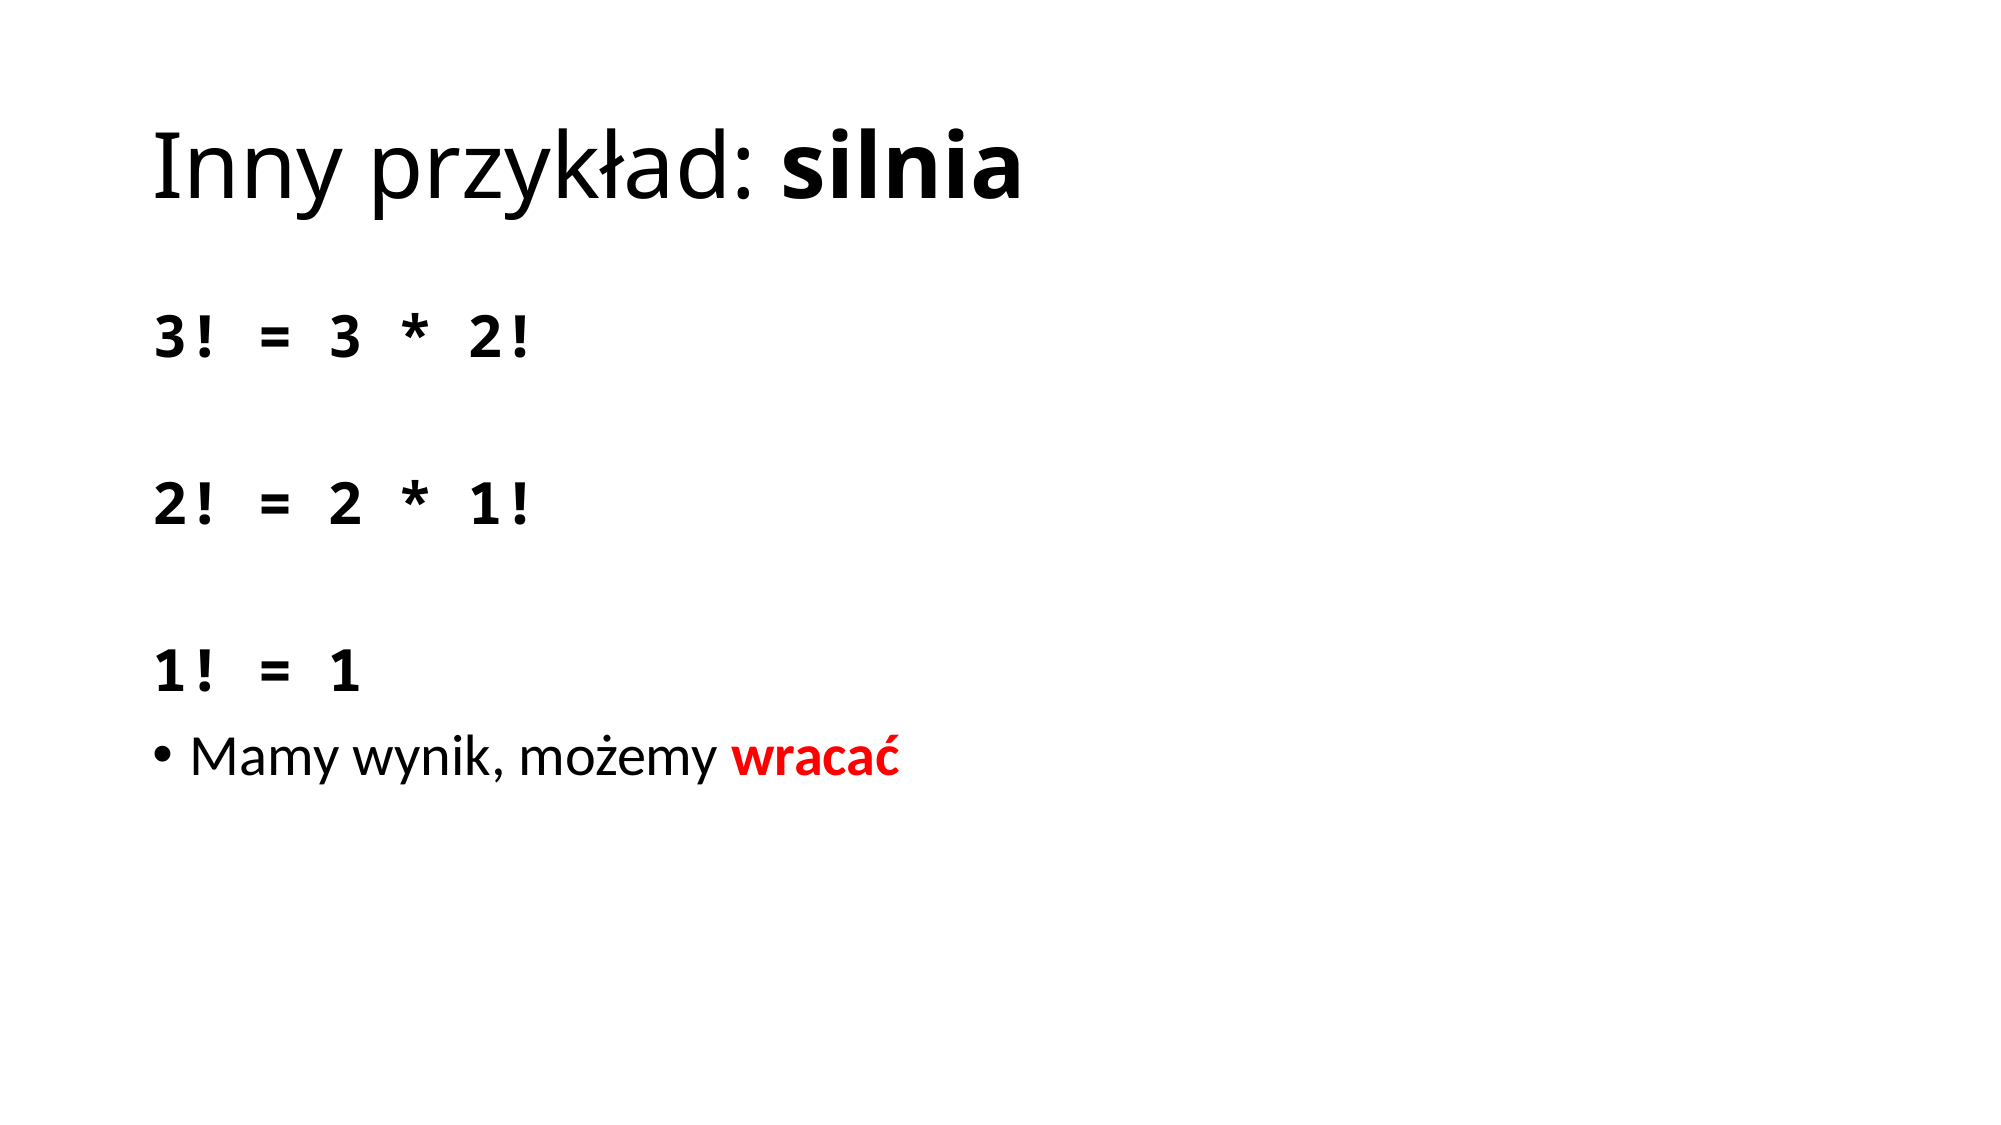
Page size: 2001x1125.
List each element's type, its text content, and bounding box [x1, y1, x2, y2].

list 3! = 3 * 2! 2! = 2 * 1! 1! = 1 Mamy wynik, możemy wracać [137, 299, 1863, 1014]
title Inny przykład: silnia [137, 59, 1863, 278]
